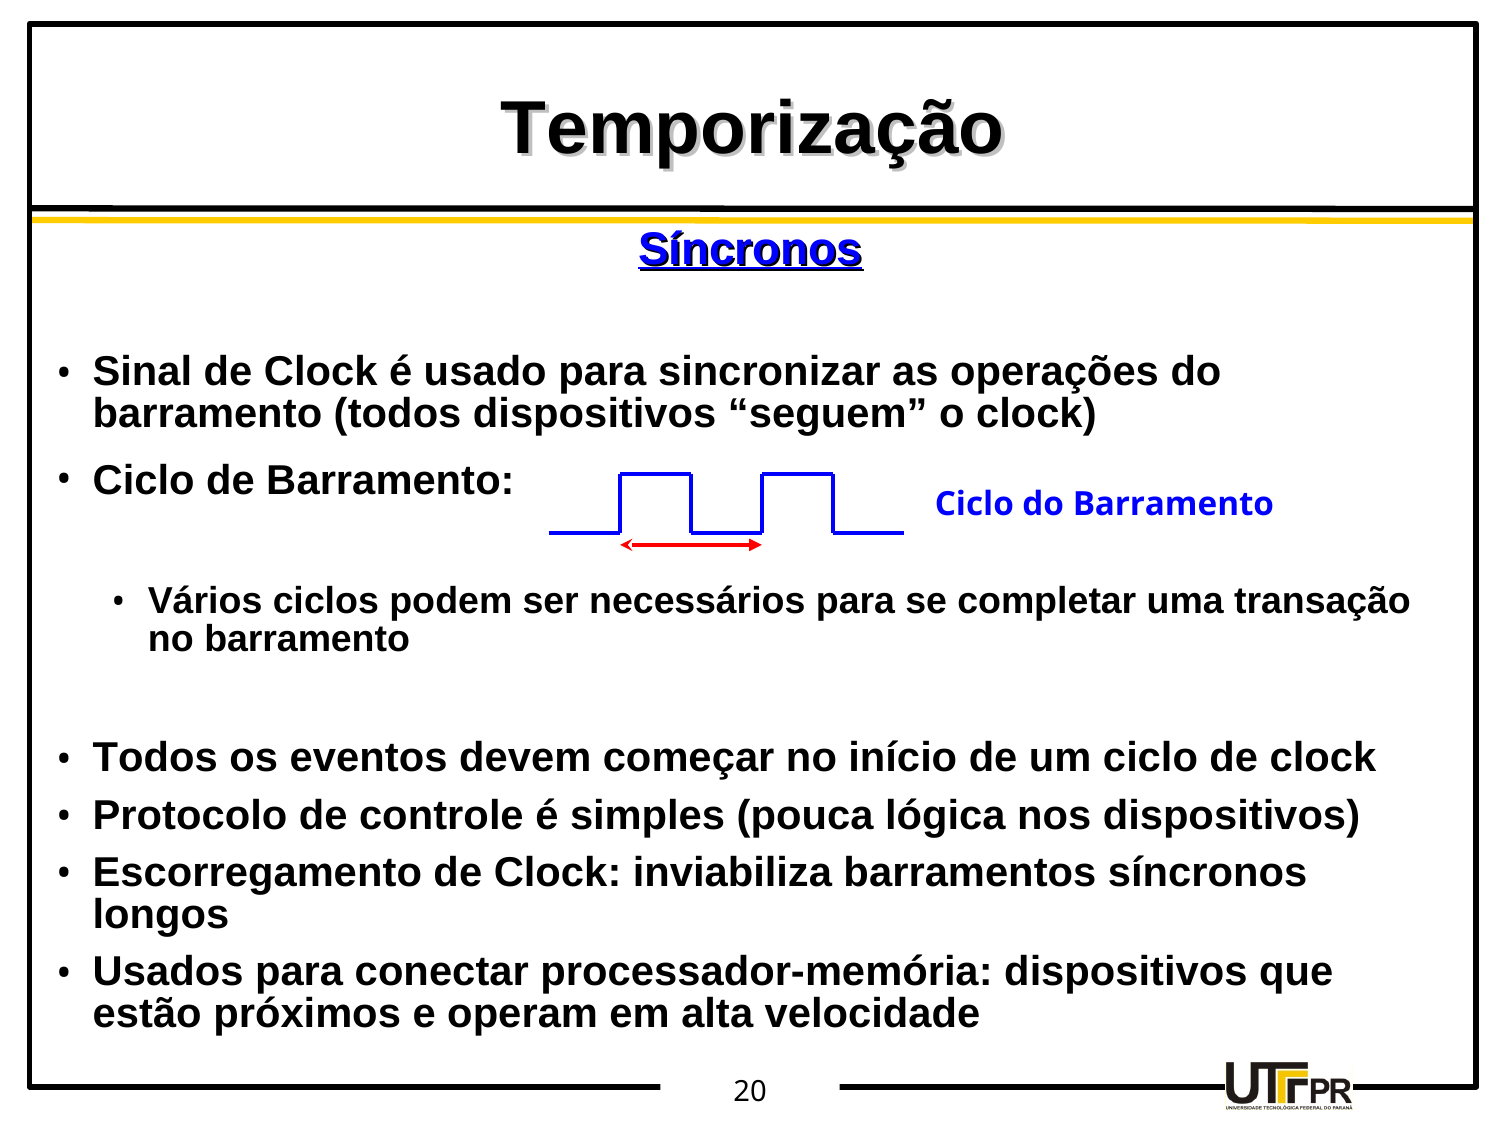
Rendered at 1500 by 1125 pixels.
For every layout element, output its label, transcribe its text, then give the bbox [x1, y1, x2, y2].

picture [1225, 1062, 1353, 1110]
title Temporização [29, 85, 1477, 180]
text_box Ciclo do Barramento [920, 473, 1290, 530]
list Síncronos Sinal de Clock é usado para sincronizar as operações do barramento (todos dispositivos “seguem” o clock) Ciclo de Barramento: Vários ciclos podem ser necessários para se completar uma transação no barramento Todos os eventos devem começar no início de um ciclo de clock Protocolo de controle é simples (pouca lógica nos dispositivos) Escorregamento de Clock: inviabiliza barramentos síncronos longos Usados para conectar processador-memória: dispositivos que estão próximos e operam em alta velocidade [41, 220, 1459, 1059]
